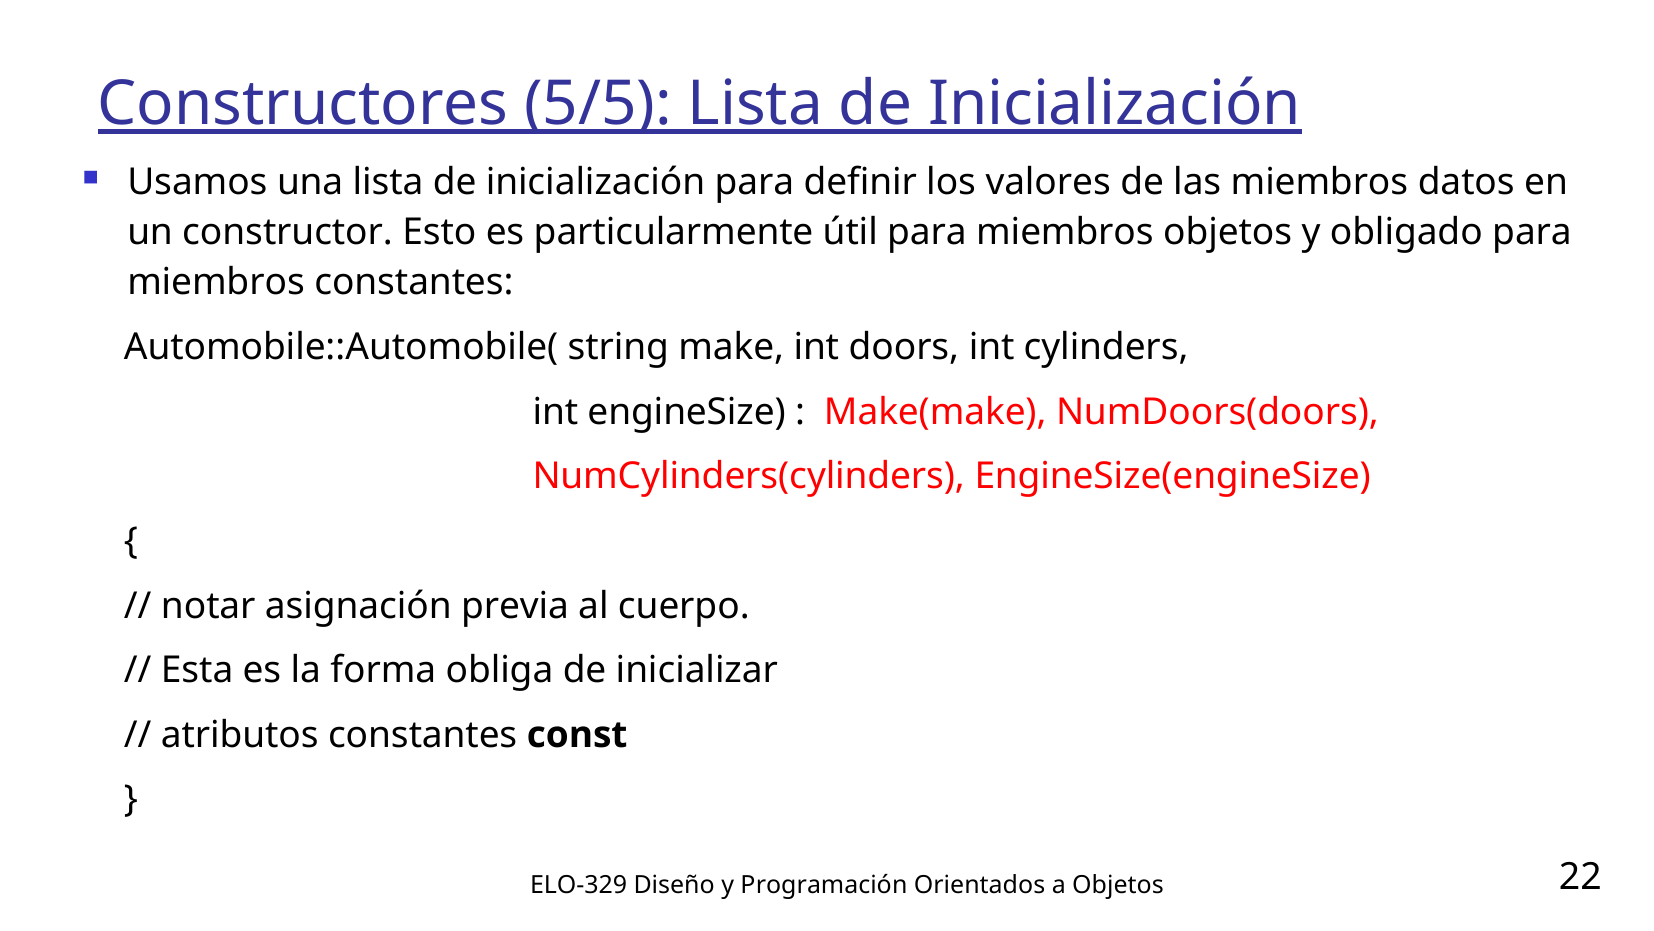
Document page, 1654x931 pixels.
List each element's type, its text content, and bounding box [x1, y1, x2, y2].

list Usamos una lista de inicialización para definir los valores de las miembros datos en un constructor. Esto es particularmente útil para miembros objetos y obligado para miembros constantes: Automobile::Automobile( string make, int doors, int cylinders, int engineSize) : Make(make), NumDoors(doors), NumCylinders(cylinders), EngineSize(engineSize)‏ { // notar asignación previa al cuerpo. // Esta es la forma obliga de inicializar // atributos constantes const } [82, 155, 1612, 826]
title Constructores (5/5): Lista de Inicialización [82, 16, 1654, 151]
